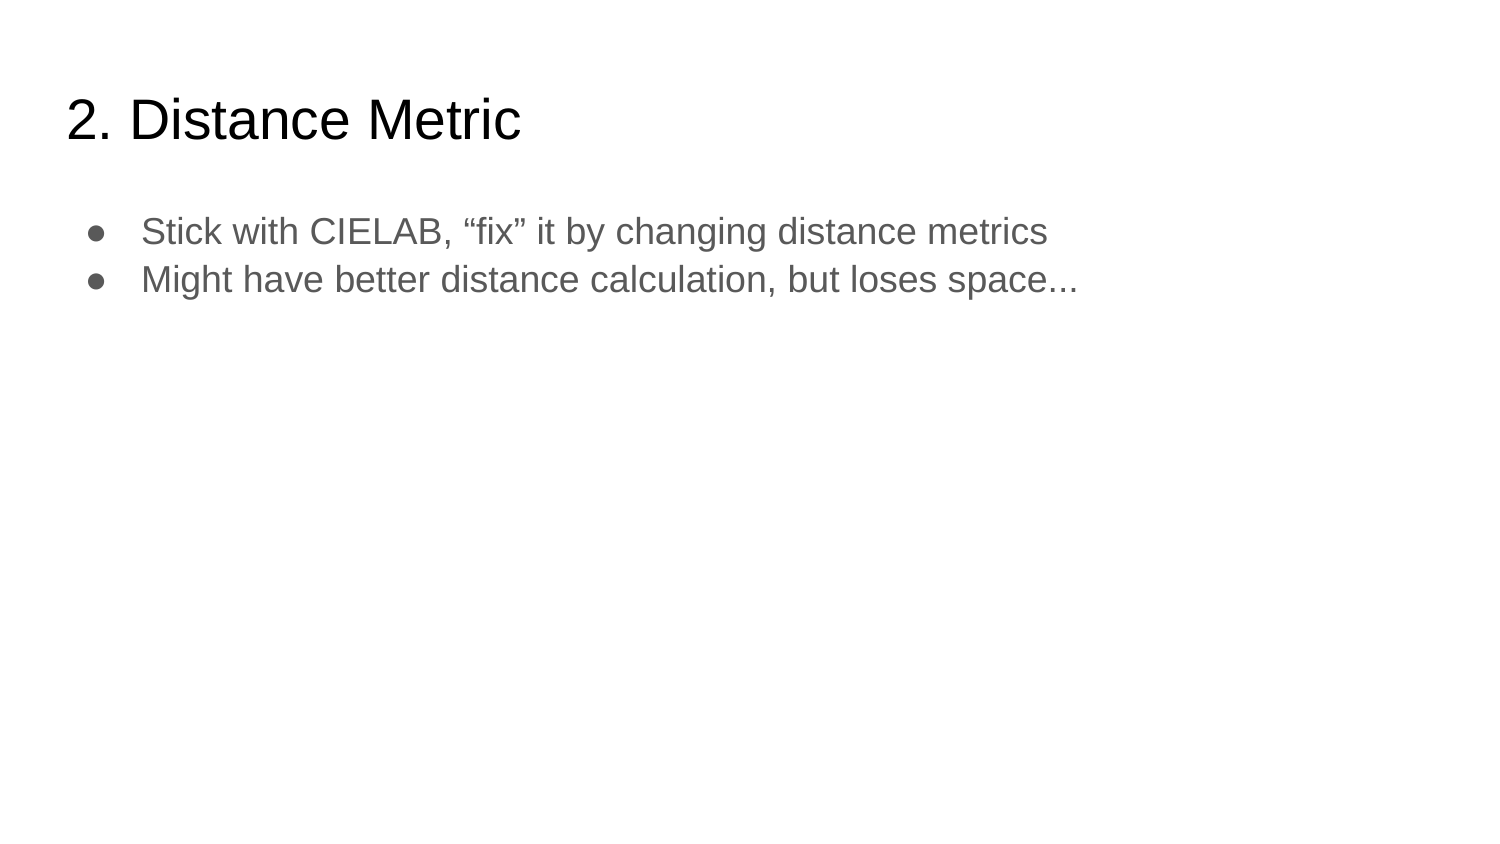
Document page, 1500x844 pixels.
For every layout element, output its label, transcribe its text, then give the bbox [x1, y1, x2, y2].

list Stick with CIELAB, “fix” it by changing distance metrics Might have better distance calculation, but loses space... [51, 189, 1449, 750]
title 2. Distance Metric [51, 72, 1449, 167]
